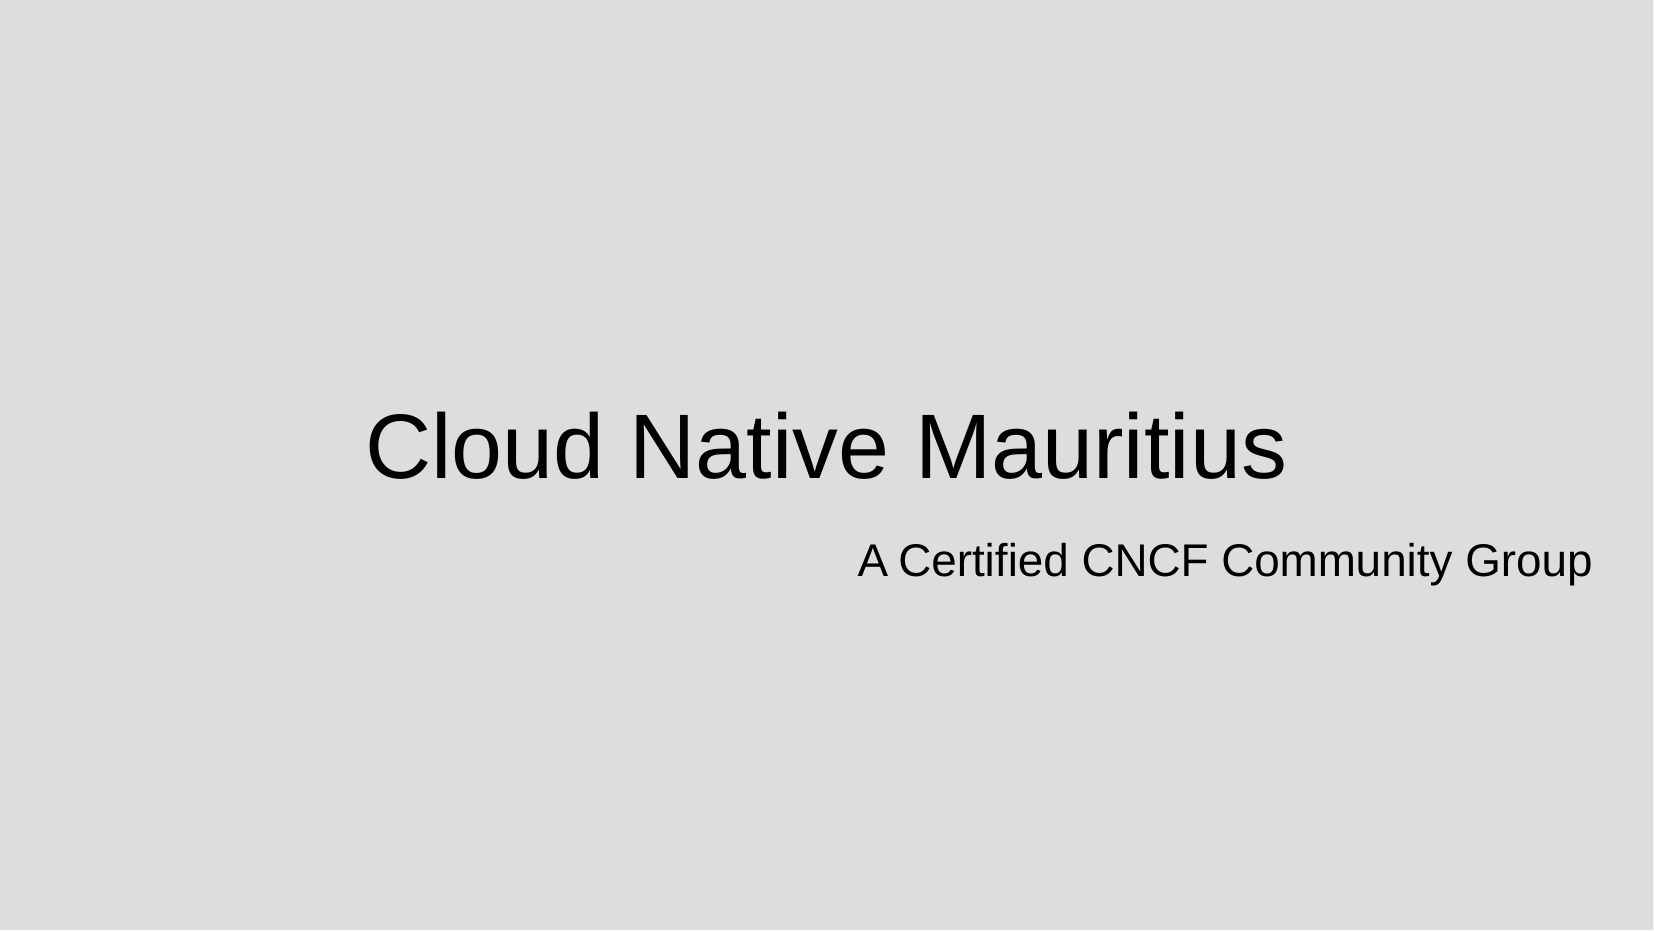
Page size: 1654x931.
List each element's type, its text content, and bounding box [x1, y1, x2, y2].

title Cloud Native Mauritius [82, 391, 1571, 502]
subtitle A Certified CNCF Community Group [856, 501, 1595, 621]
